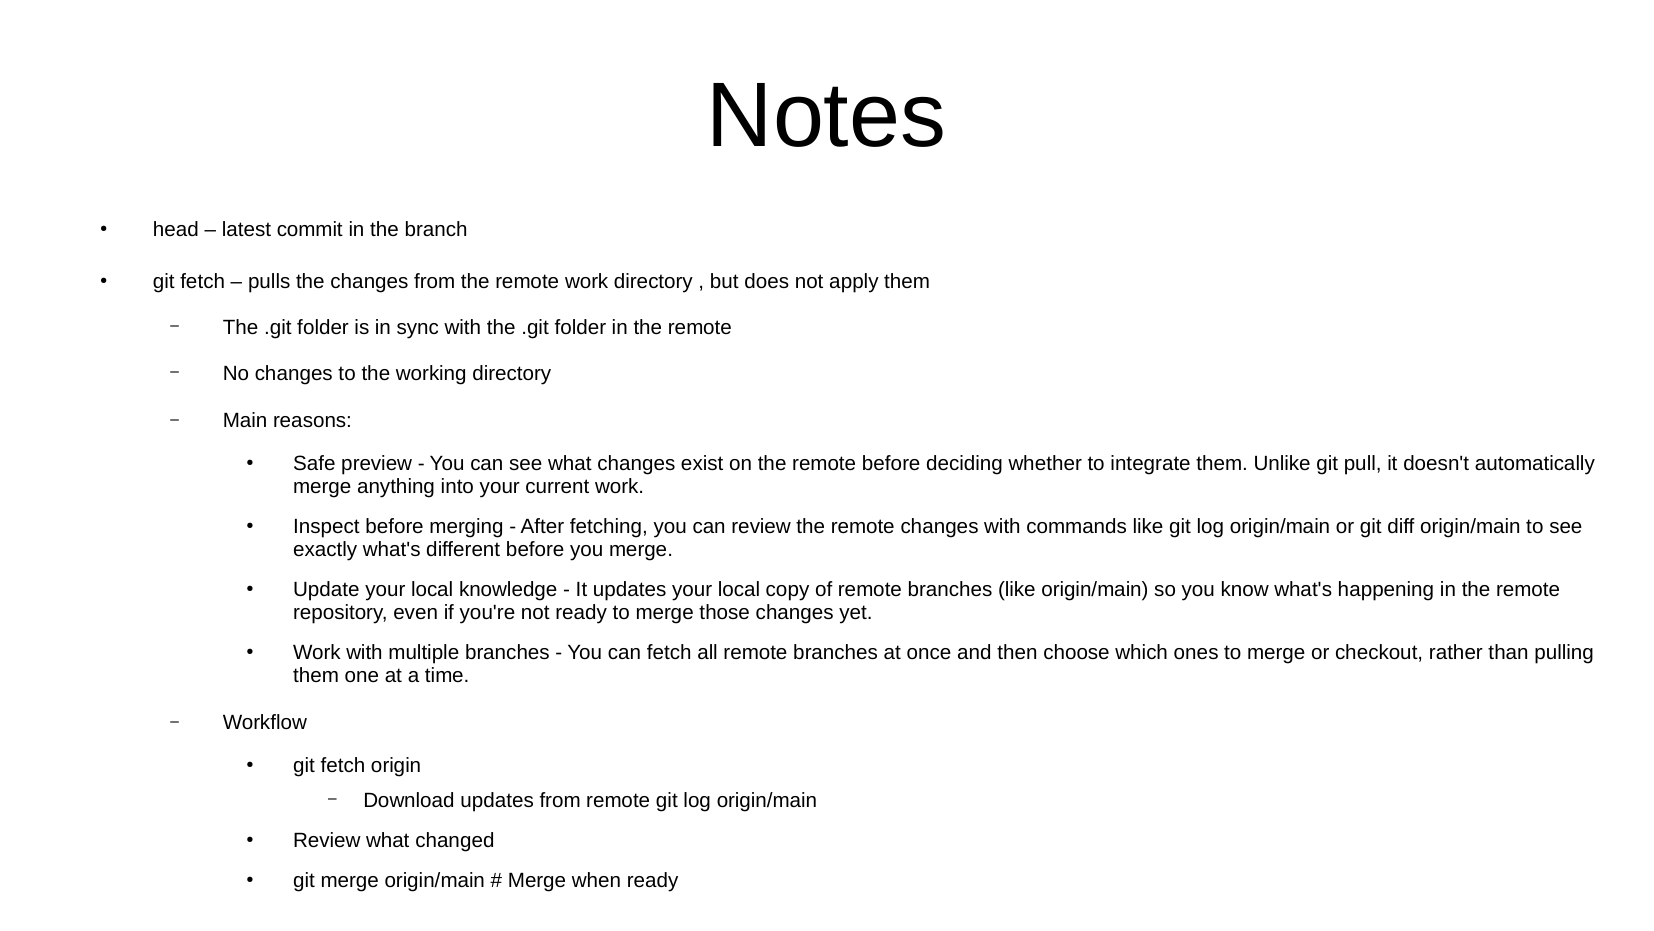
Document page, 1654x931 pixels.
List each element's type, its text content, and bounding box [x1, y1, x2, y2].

title Notes [82, 37, 1571, 193]
list head – latest commit in the branch git fetch – pulls the changes from the remote work directory , but does not apply them The .git folder is in sync with the .git folder in the remote No changes to the working directory Main reasons: Safe preview - You can see what changes exist on the remote before deciding whether to integrate them. Unlike git pull, it doesn't automatically merge anything into your current work. Inspect before merging - After fetching, you can review the remote changes with commands like git log origin/main or git diff origin/main to see exactly what's different before you merge. Update your local knowledge - It updates your local copy of remote branches (like origin/main) so you know what's happening in the remote repository, even if you're not ready to merge those changes yet. Work with multiple branches - You can fetch all remote branches at once and then choose which ones to merge or checkout, rather than pulling them one at a time. Workflow git fetch origin Download updates from remote git log origin/main Review what changed git merge origin/main # Merge when ready [82, 217, 1613, 901]
